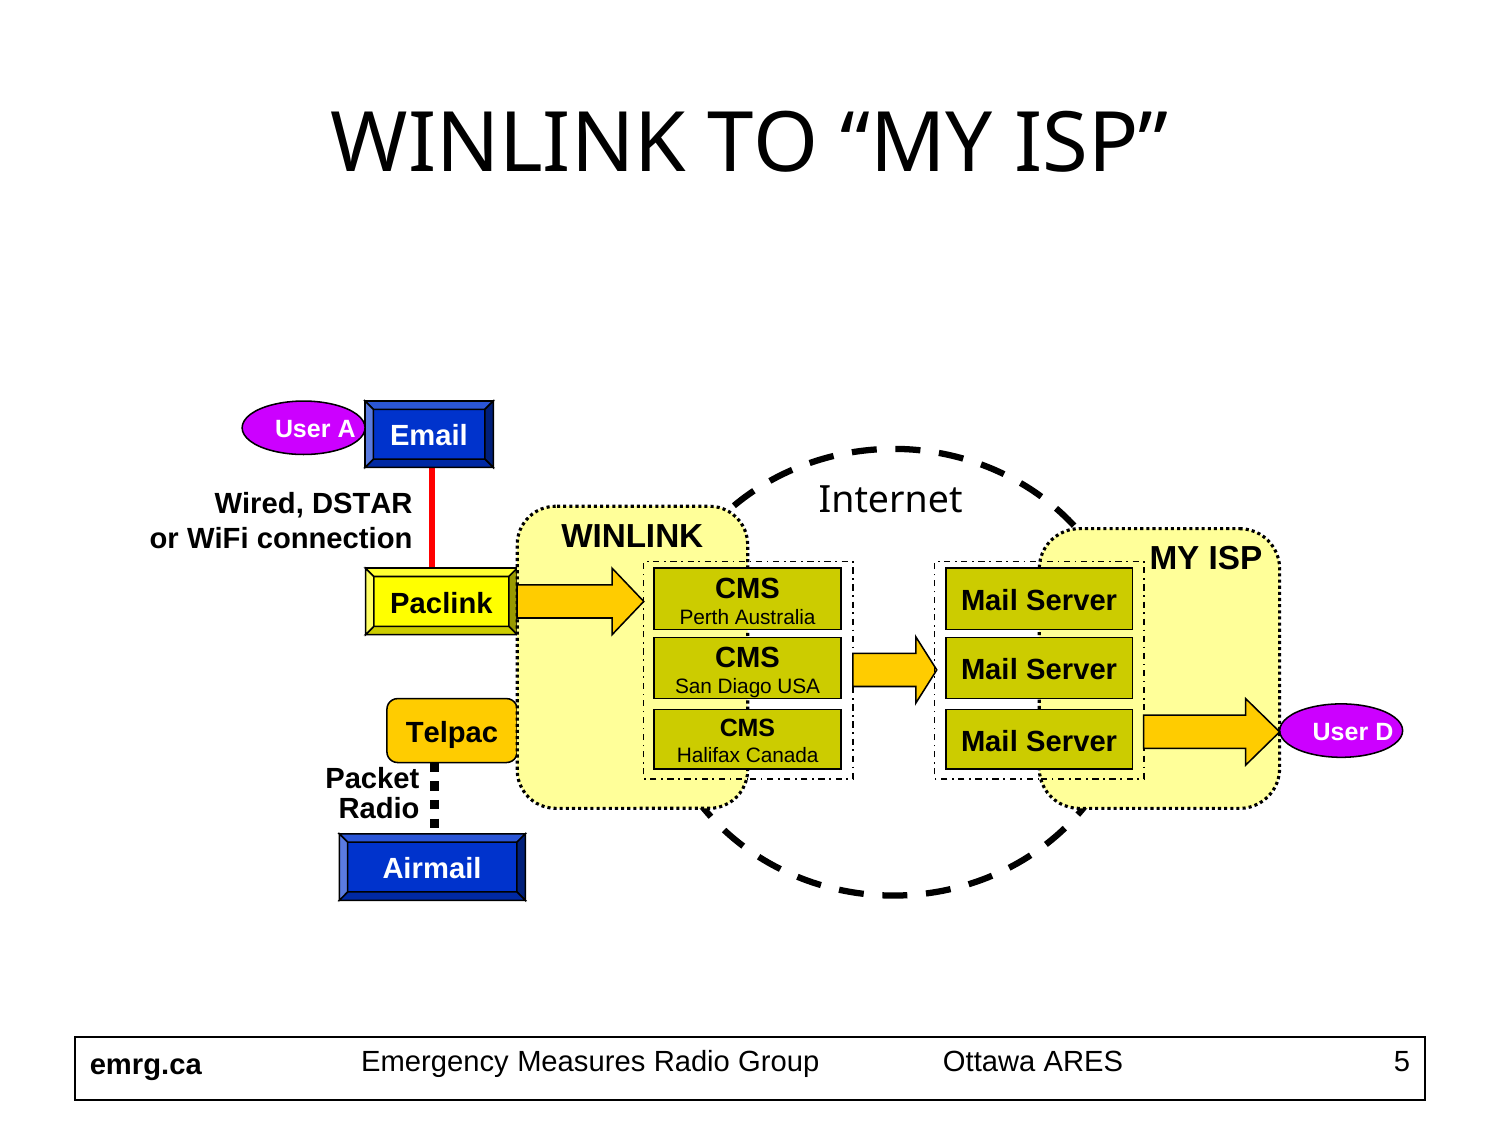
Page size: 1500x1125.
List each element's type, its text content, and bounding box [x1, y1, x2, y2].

text_box Internet [803, 467, 978, 528]
text_box User D [1279, 703, 1403, 758]
text_box Airmail [348, 843, 516, 891]
text_box Mail Server [945, 568, 1133, 630]
text_box Email [374, 410, 484, 459]
text_box Paclink [374, 577, 508, 626]
text_box Email Client [367, 401, 492, 410]
text_box [852, 636, 937, 704]
text_box Outpost [340, 833, 525, 843]
text_box Wired, DSTAR or WiFi connection [122, 476, 428, 562]
text_box [1039, 528, 1132, 568]
text_box User A [242, 401, 366, 455]
text_box Mail Server [945, 709, 1133, 770]
text_box Paclink [367, 568, 516, 577]
text_box [517, 562, 748, 809]
text_box MY ISP [1132, 528, 1280, 584]
title WINLINK TO “MY ISP” [75, 45, 1426, 233]
text_box Telpac [386, 698, 517, 763]
text_box CMS San Diago USA [654, 637, 841, 699]
text_box [1039, 584, 1280, 809]
text_box Packet Radio [275, 757, 435, 833]
text_box CMS Perth Australia [654, 568, 841, 630]
text_box Mail Server [945, 637, 1133, 699]
text_box WINLINK [517, 506, 748, 562]
text_box CMS Halifax Canada [654, 709, 841, 770]
